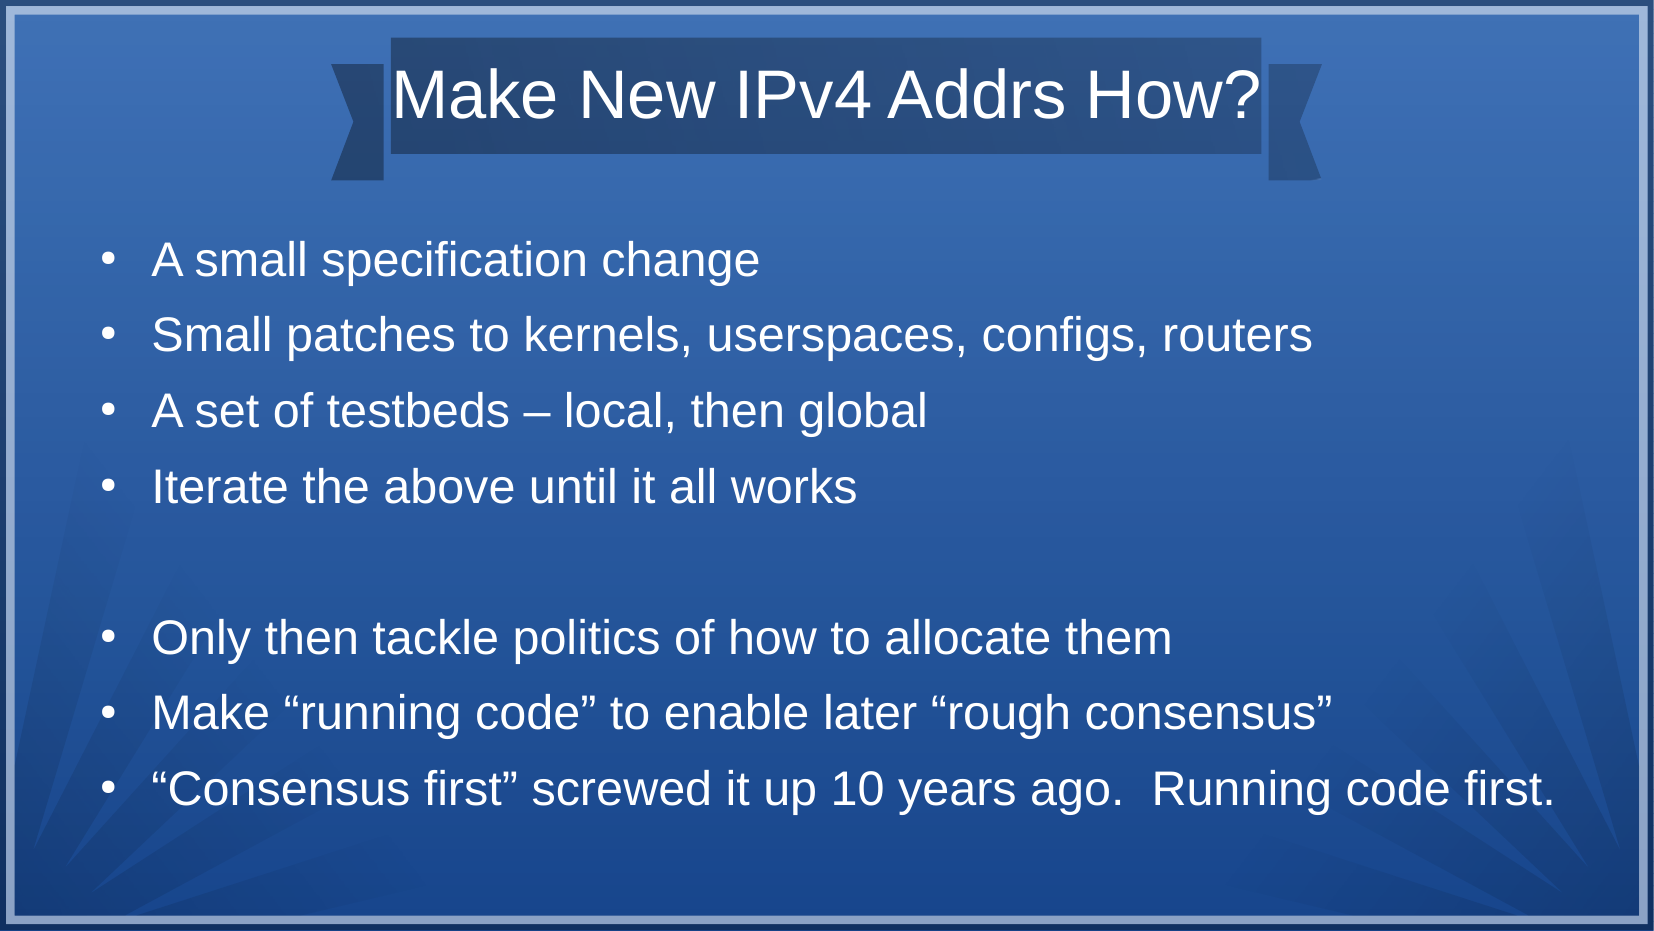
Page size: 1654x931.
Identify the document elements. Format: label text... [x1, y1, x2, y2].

list A small specification change Small patches to kernels, userspaces, configs, routers A set of testbeds – local, then global Iterate the above until it all works Only then tackle politics of how to allocate them Make “running code” to enable later “rough consensus” “Consensus first” screwed it up 10 years ago. Running code first. [82, 232, 1571, 856]
title Make New IPv4 Addrs How? [389, 0, 1264, 210]
